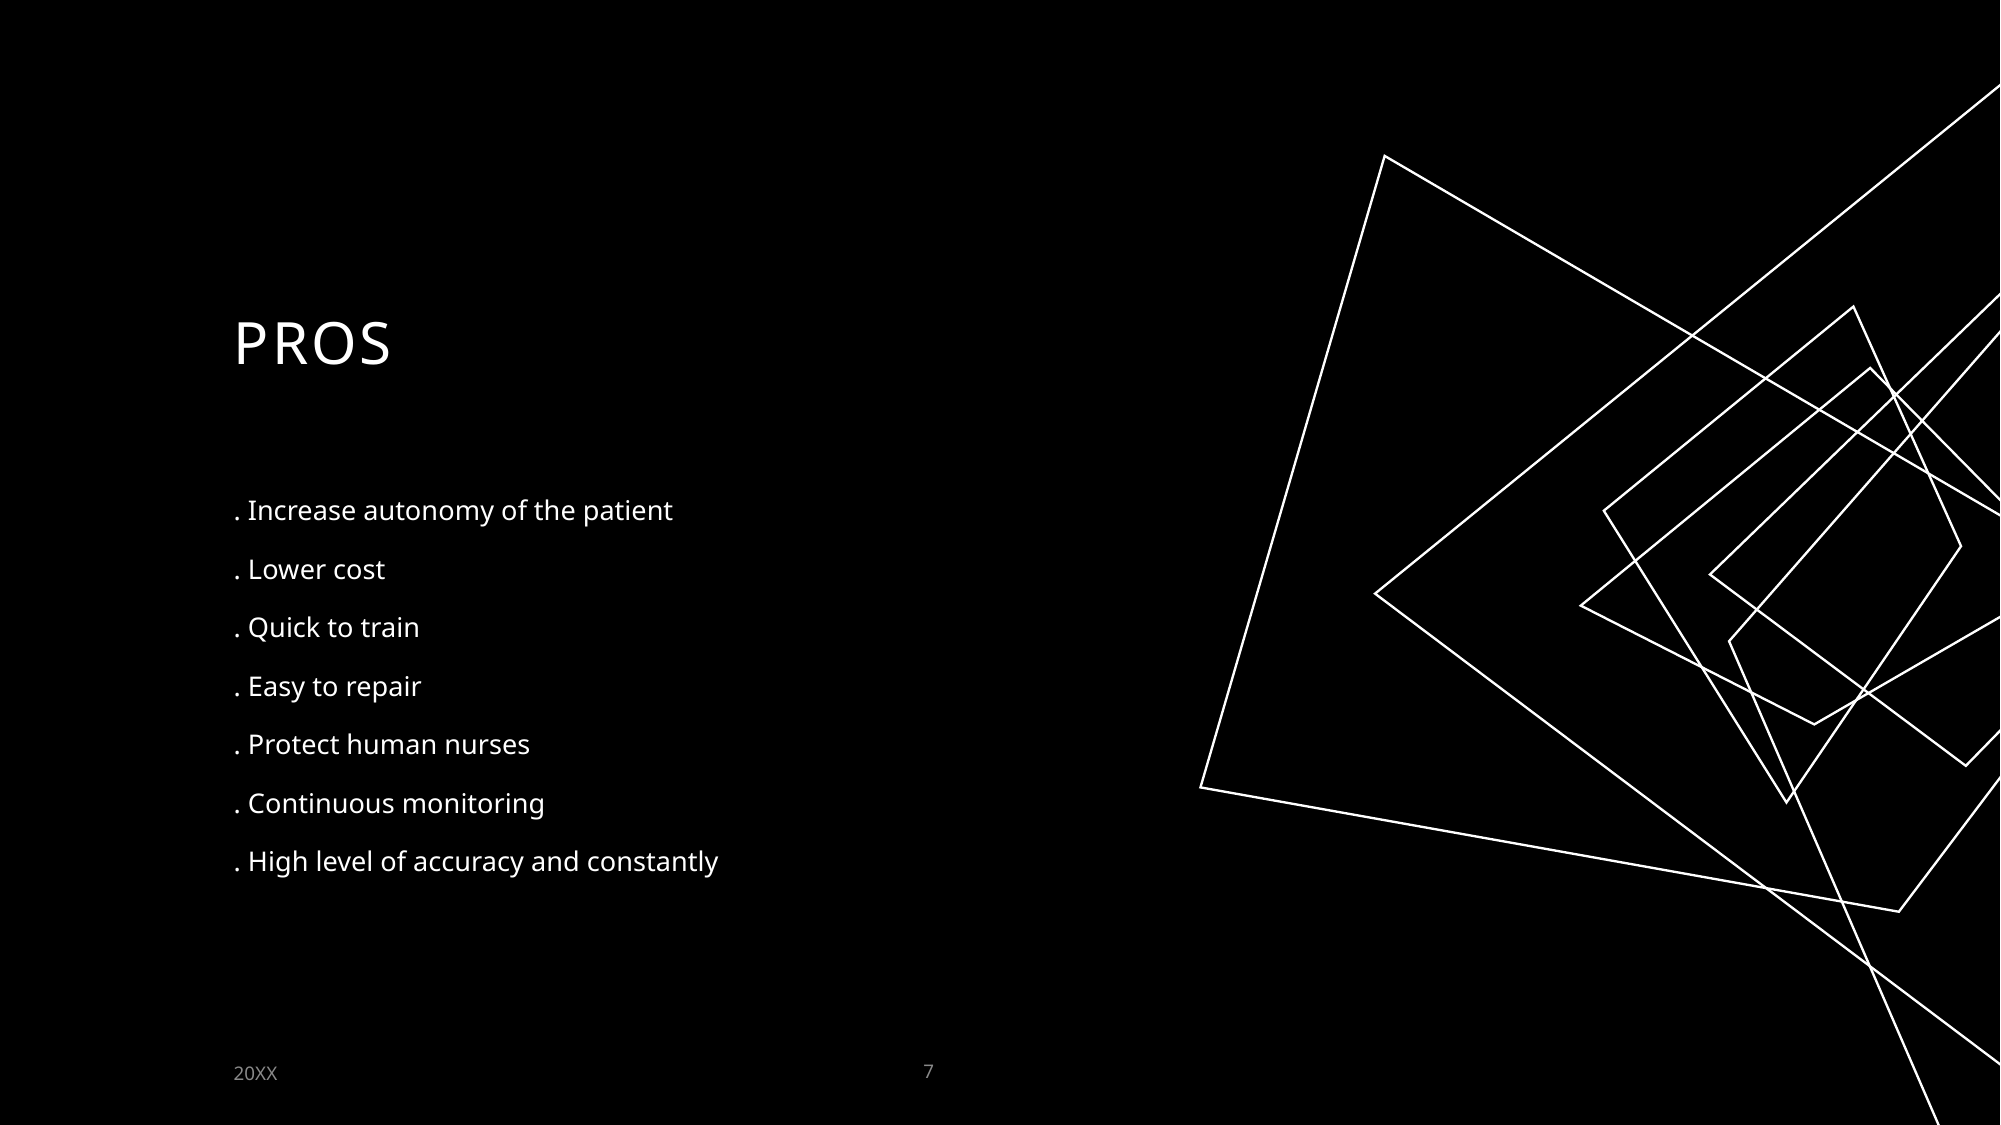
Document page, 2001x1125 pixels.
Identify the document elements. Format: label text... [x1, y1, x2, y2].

title pros [218, 167, 740, 385]
slide_number 6 [908, 1042, 1071, 1103]
list . Increase autonomy of the patient . Lower cost . Quick to train . Easy to repair . Protect human nurses . Continuous monitoring . High level of accuracy and constantly [218, 479, 740, 893]
slide_number 20XX [218, 1042, 381, 1103]
